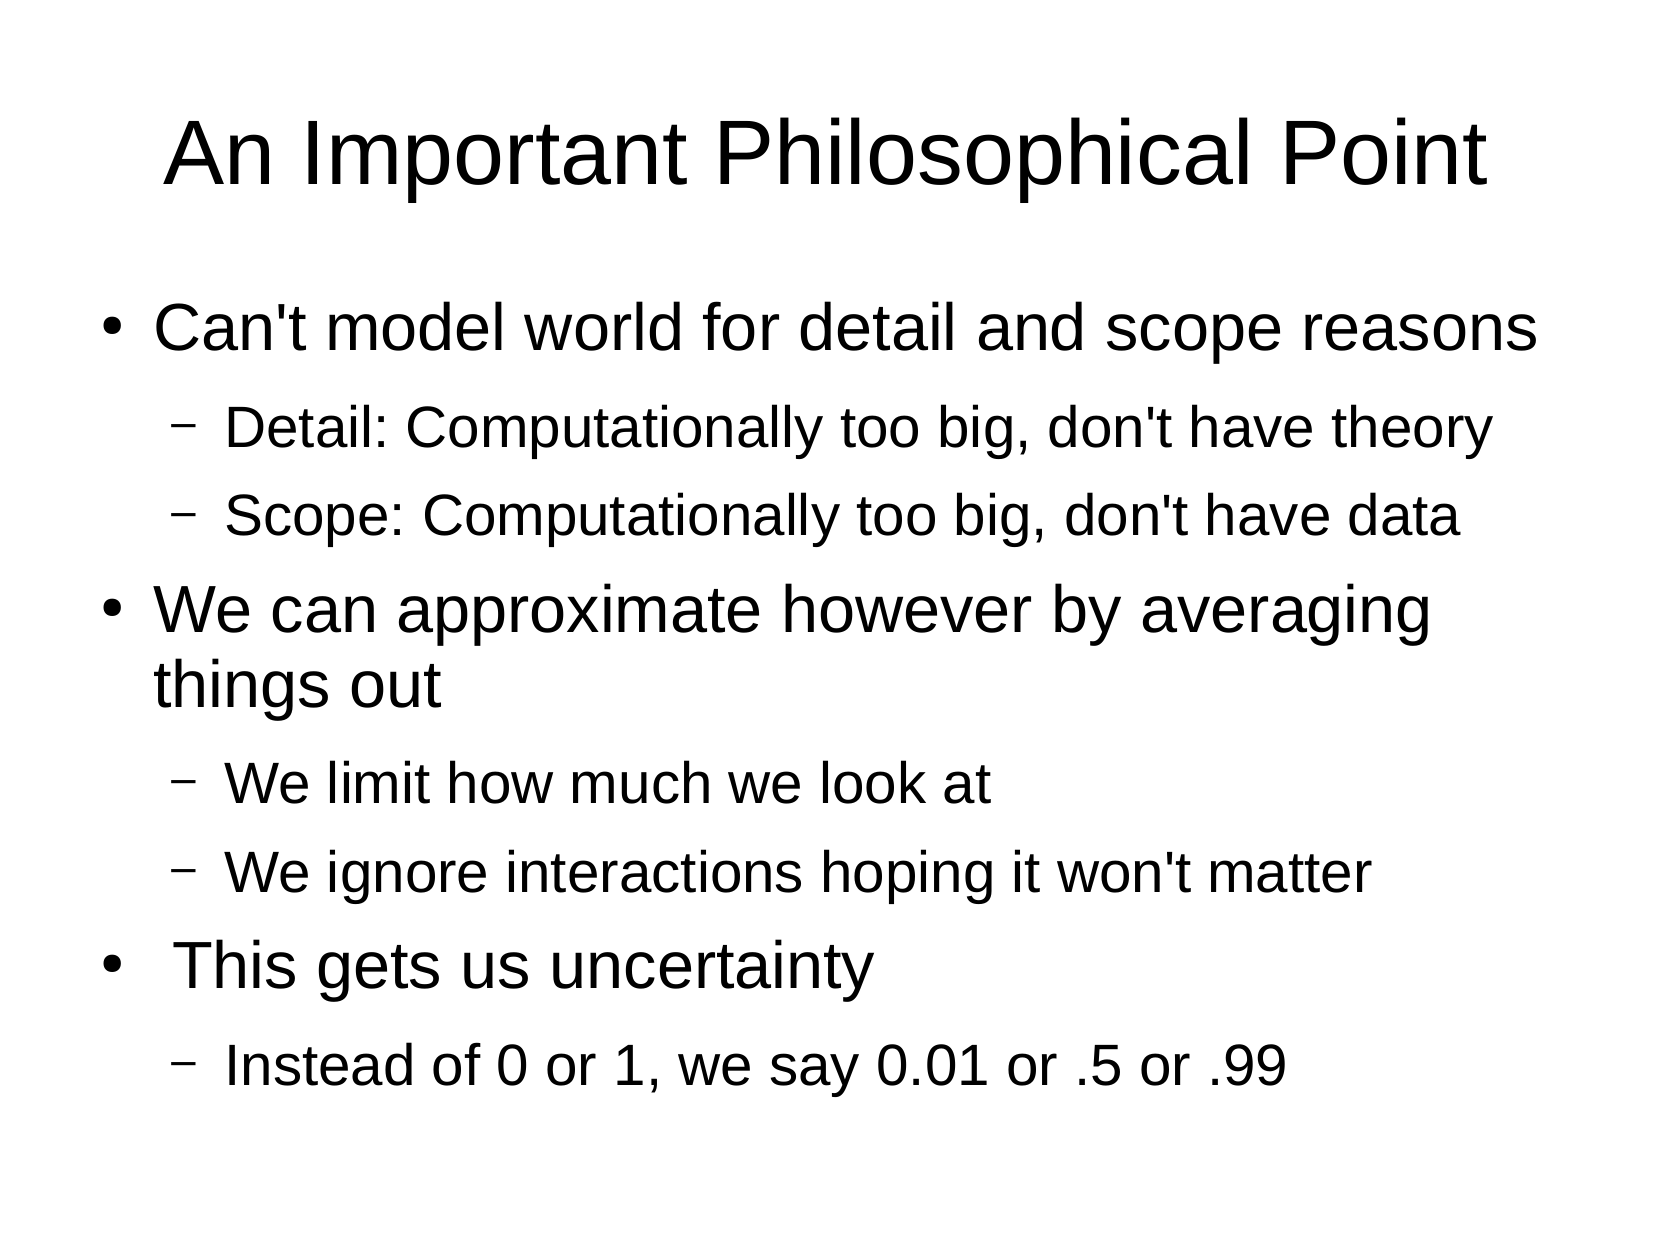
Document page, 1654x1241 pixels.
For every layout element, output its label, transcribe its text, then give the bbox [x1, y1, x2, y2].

title An Important Philosophical Point [82, 49, 1571, 257]
list Can't model world for detail and scope reasons Detail: Computationally too big, don't have theory Scope: Computationally too big, don't have data We can approximate however by averaging things out We limit how much we look at We ignore interactions hoping it won't matter This gets us uncertainty Instead of 0 or 1, we say 0.01 or .5 or .99 [82, 290, 1571, 1186]
